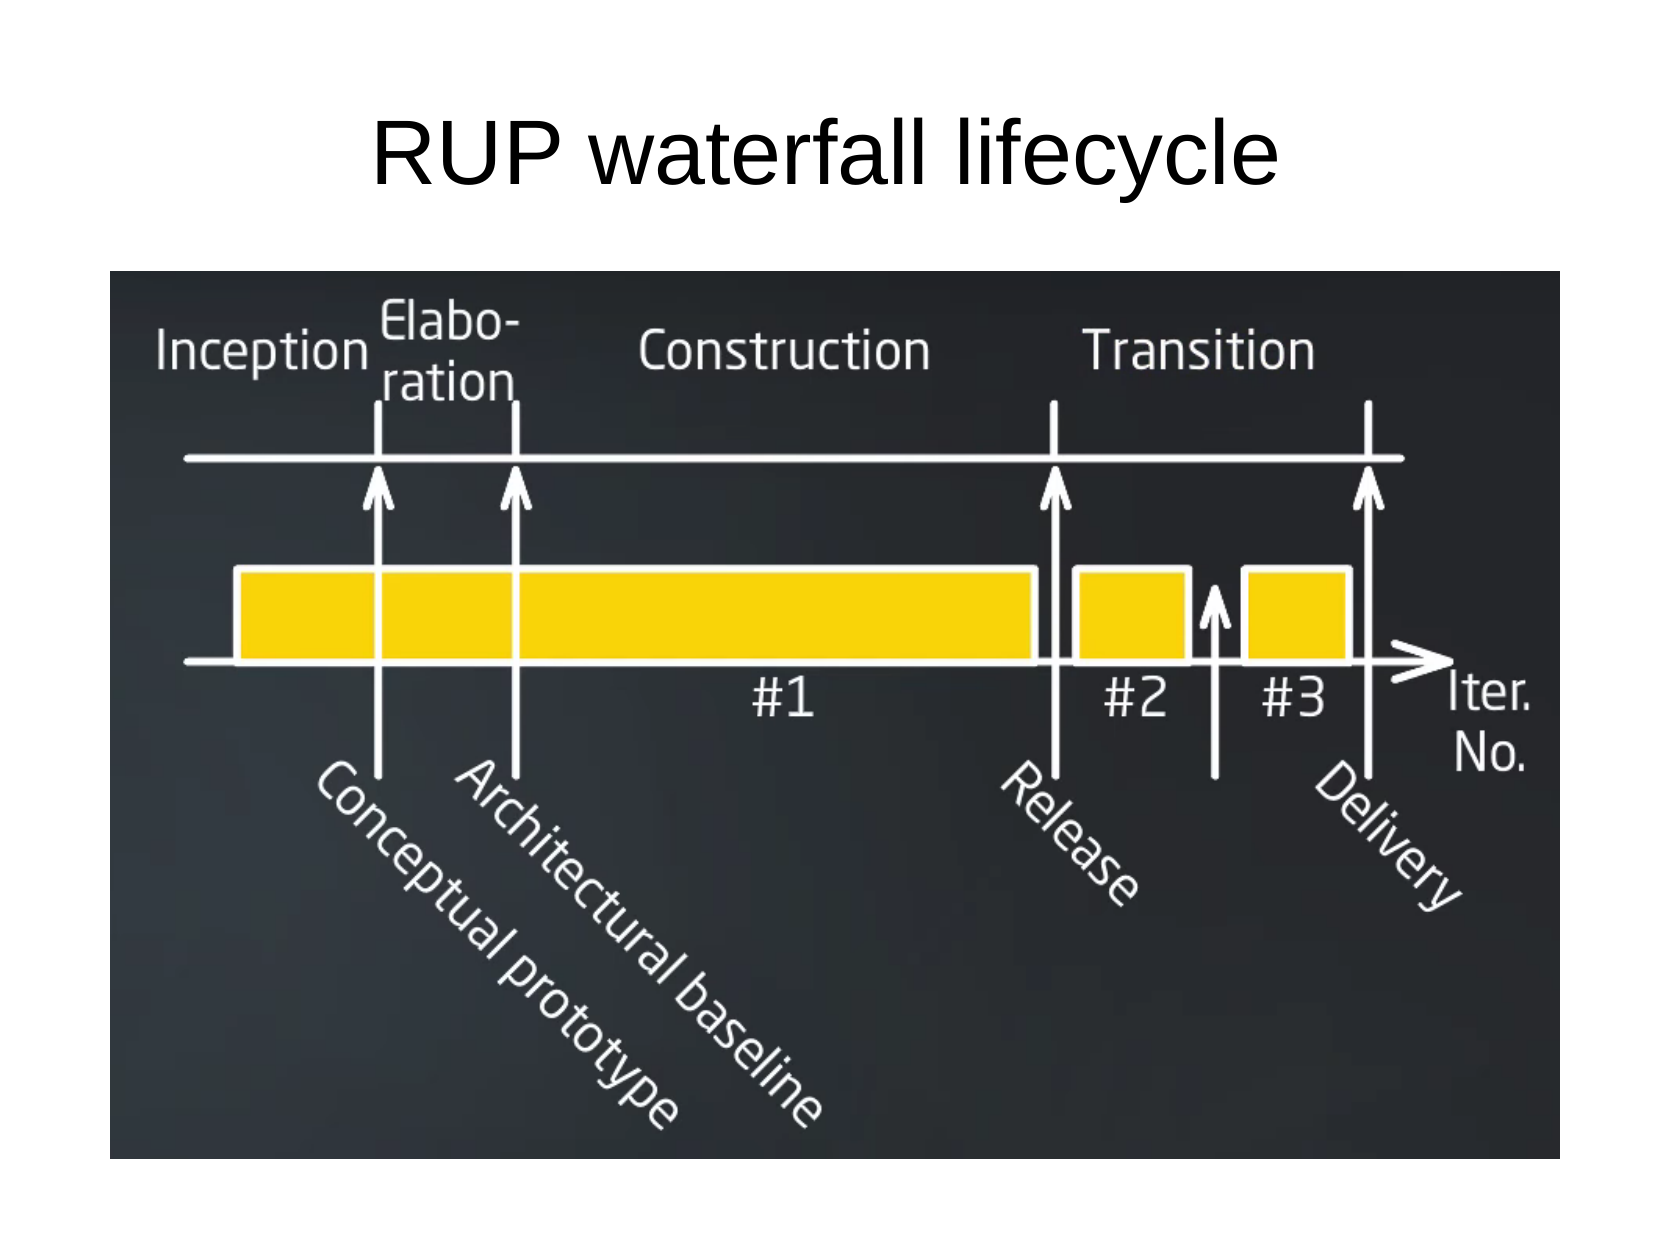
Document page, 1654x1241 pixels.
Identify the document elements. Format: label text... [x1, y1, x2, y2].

picture [110, 271, 1560, 1159]
title RUP waterfall lifecycle [82, 49, 1571, 257]
